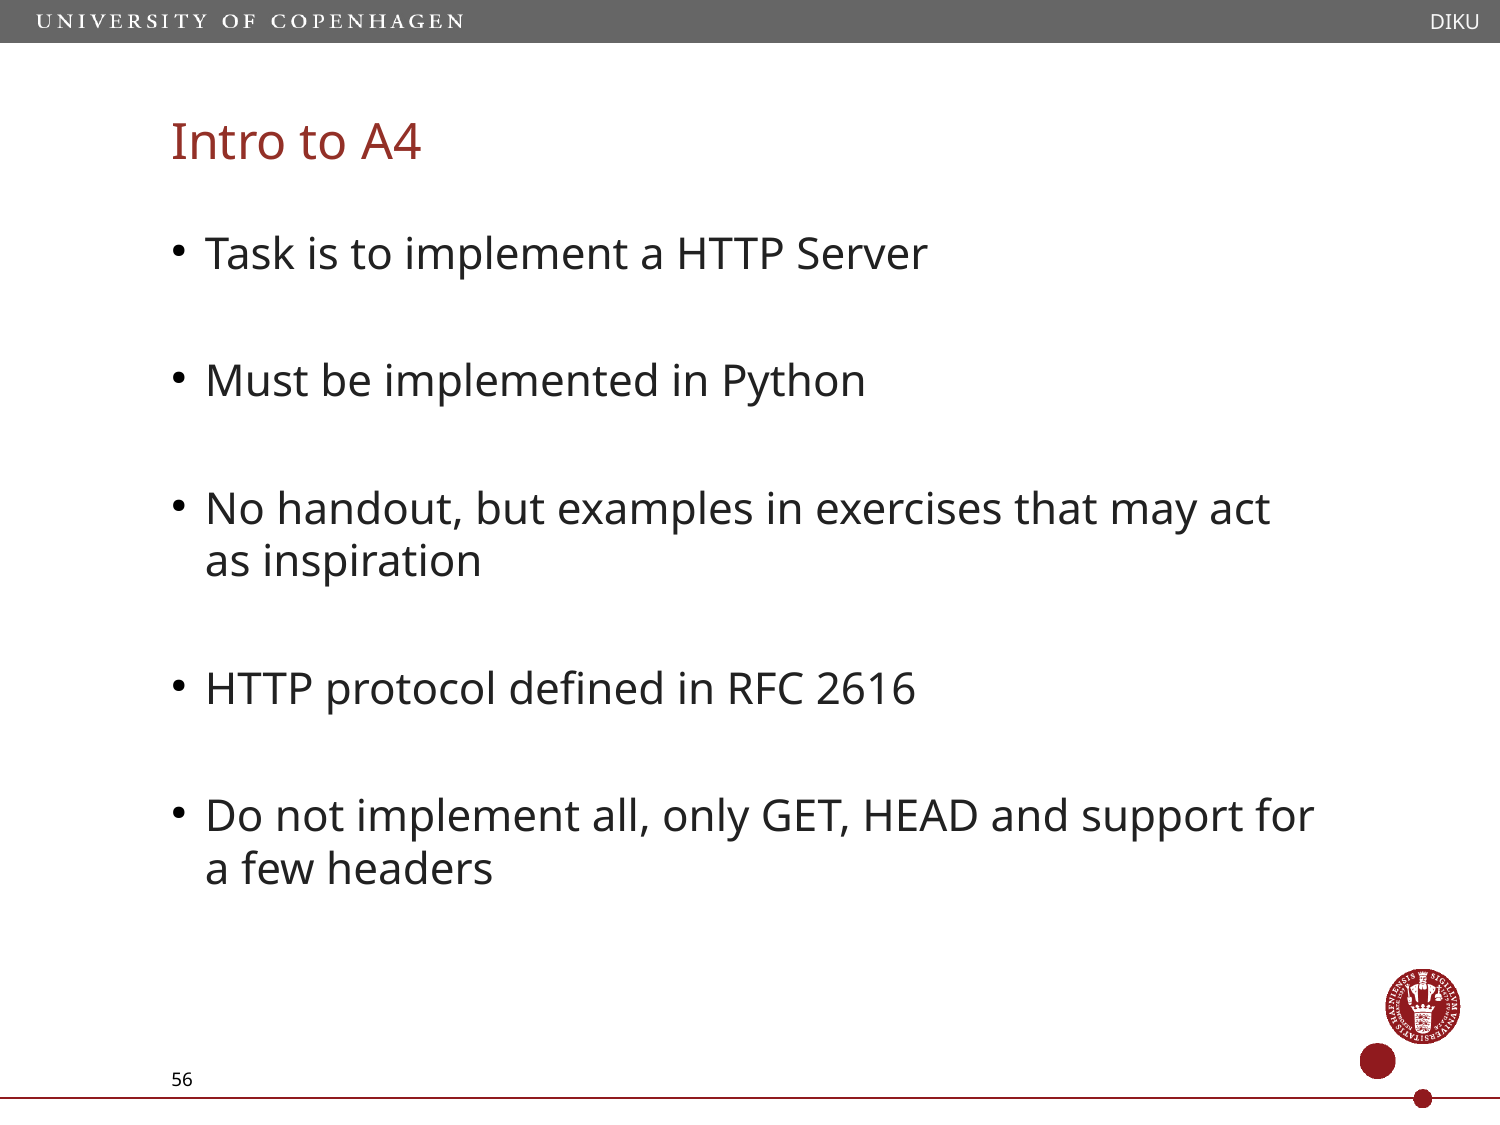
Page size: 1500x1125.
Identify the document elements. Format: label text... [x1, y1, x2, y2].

title Intro to A4 [171, 75, 1329, 171]
text_box <number> [171, 1067, 522, 1092]
list Task is to implement a HTTP Server Must be implemented in Python No handout, but examples in exercises that may act as inspiration HTTP protocol defined in RFC 2616 Do not implement all, only GET, HEAD and support for a few headers [171, 225, 1329, 900]
text_box DIKU [469, 0, 1495, 43]
picture [0, 910, 1500, 1122]
